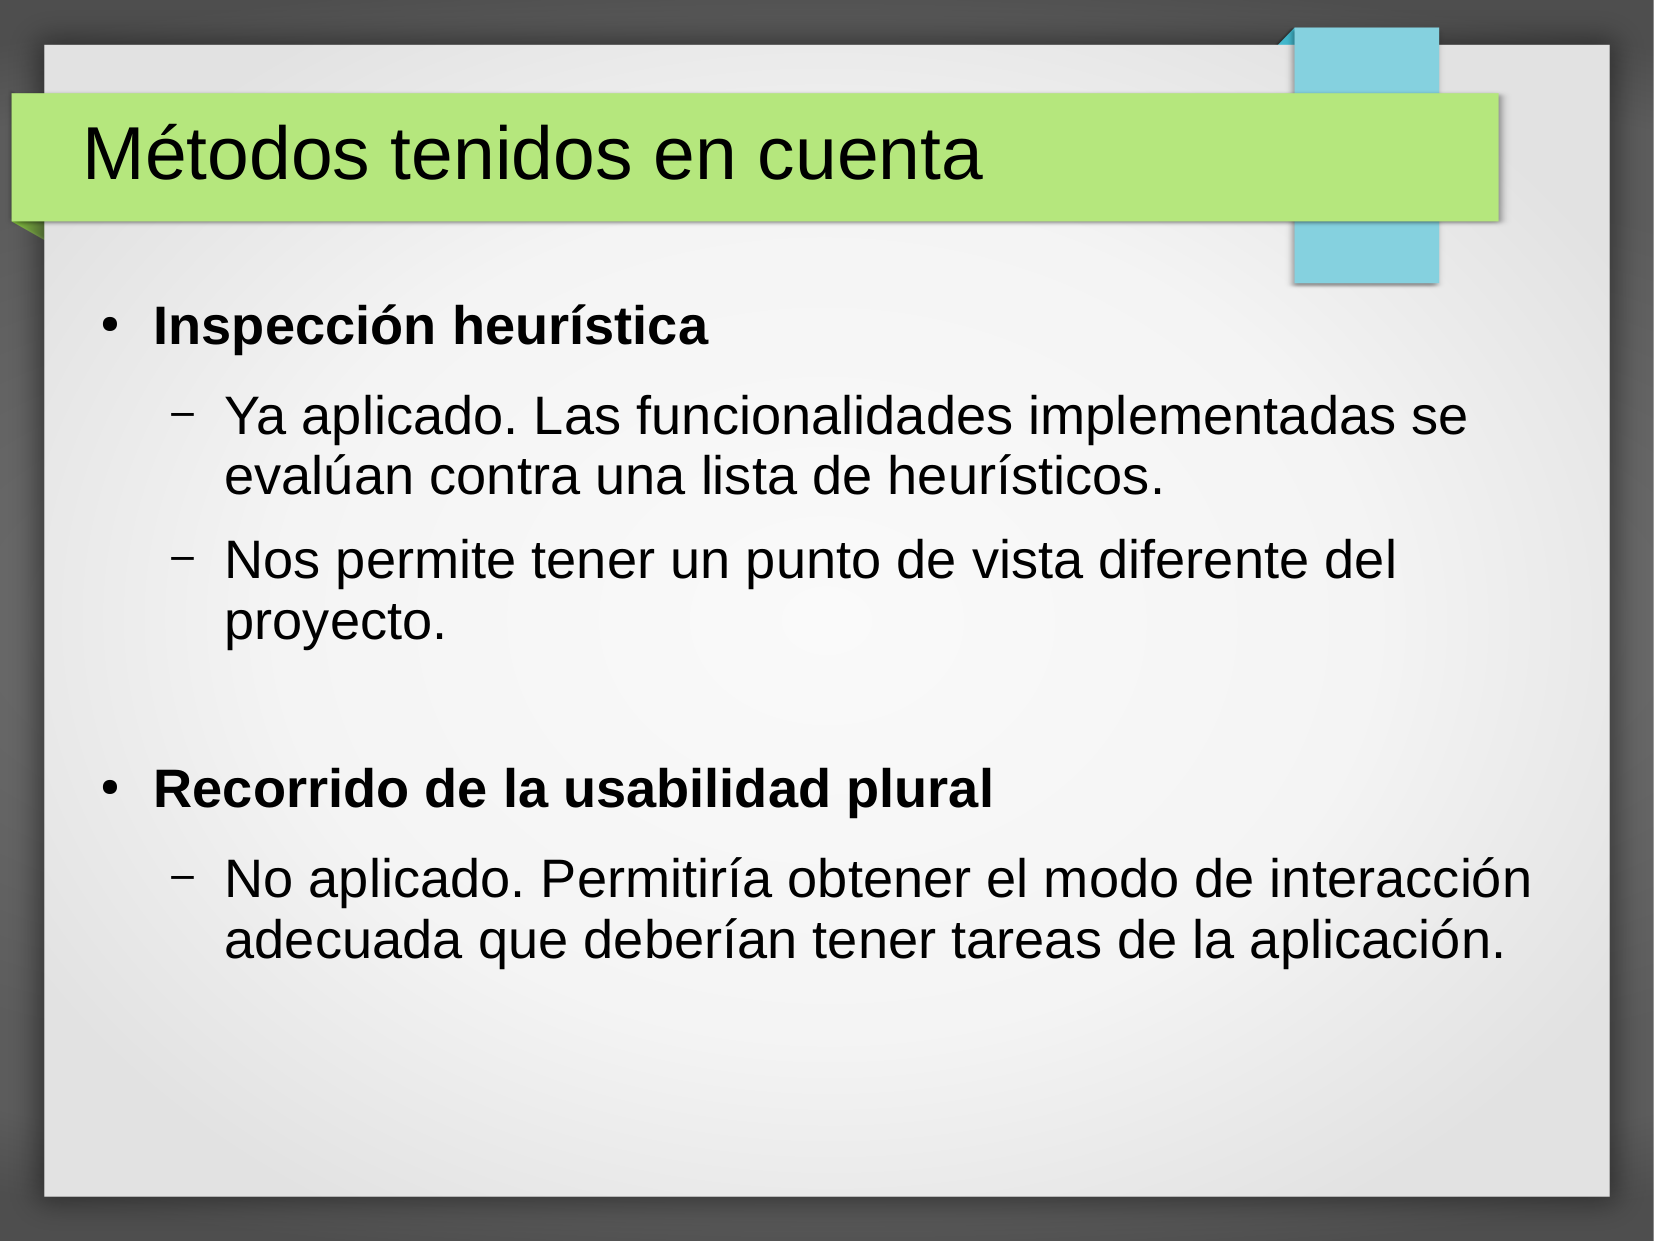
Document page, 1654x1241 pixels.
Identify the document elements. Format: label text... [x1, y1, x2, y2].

picture [0, 0, 1654, 1241]
list Inspección heurística Ya aplicado. Las funcionalidades implementadas se evalúan contra una lista de heurísticos. Nos permite tener un punto de vista diferente del proyecto. Recorrido de la usabilidad plural No aplicado. Permitiría obtener el modo de interacción adecuada que deberían tener tareas de la aplicación. [82, 295, 1571, 1015]
title Métodos tenidos en cuenta [82, 94, 1264, 213]
